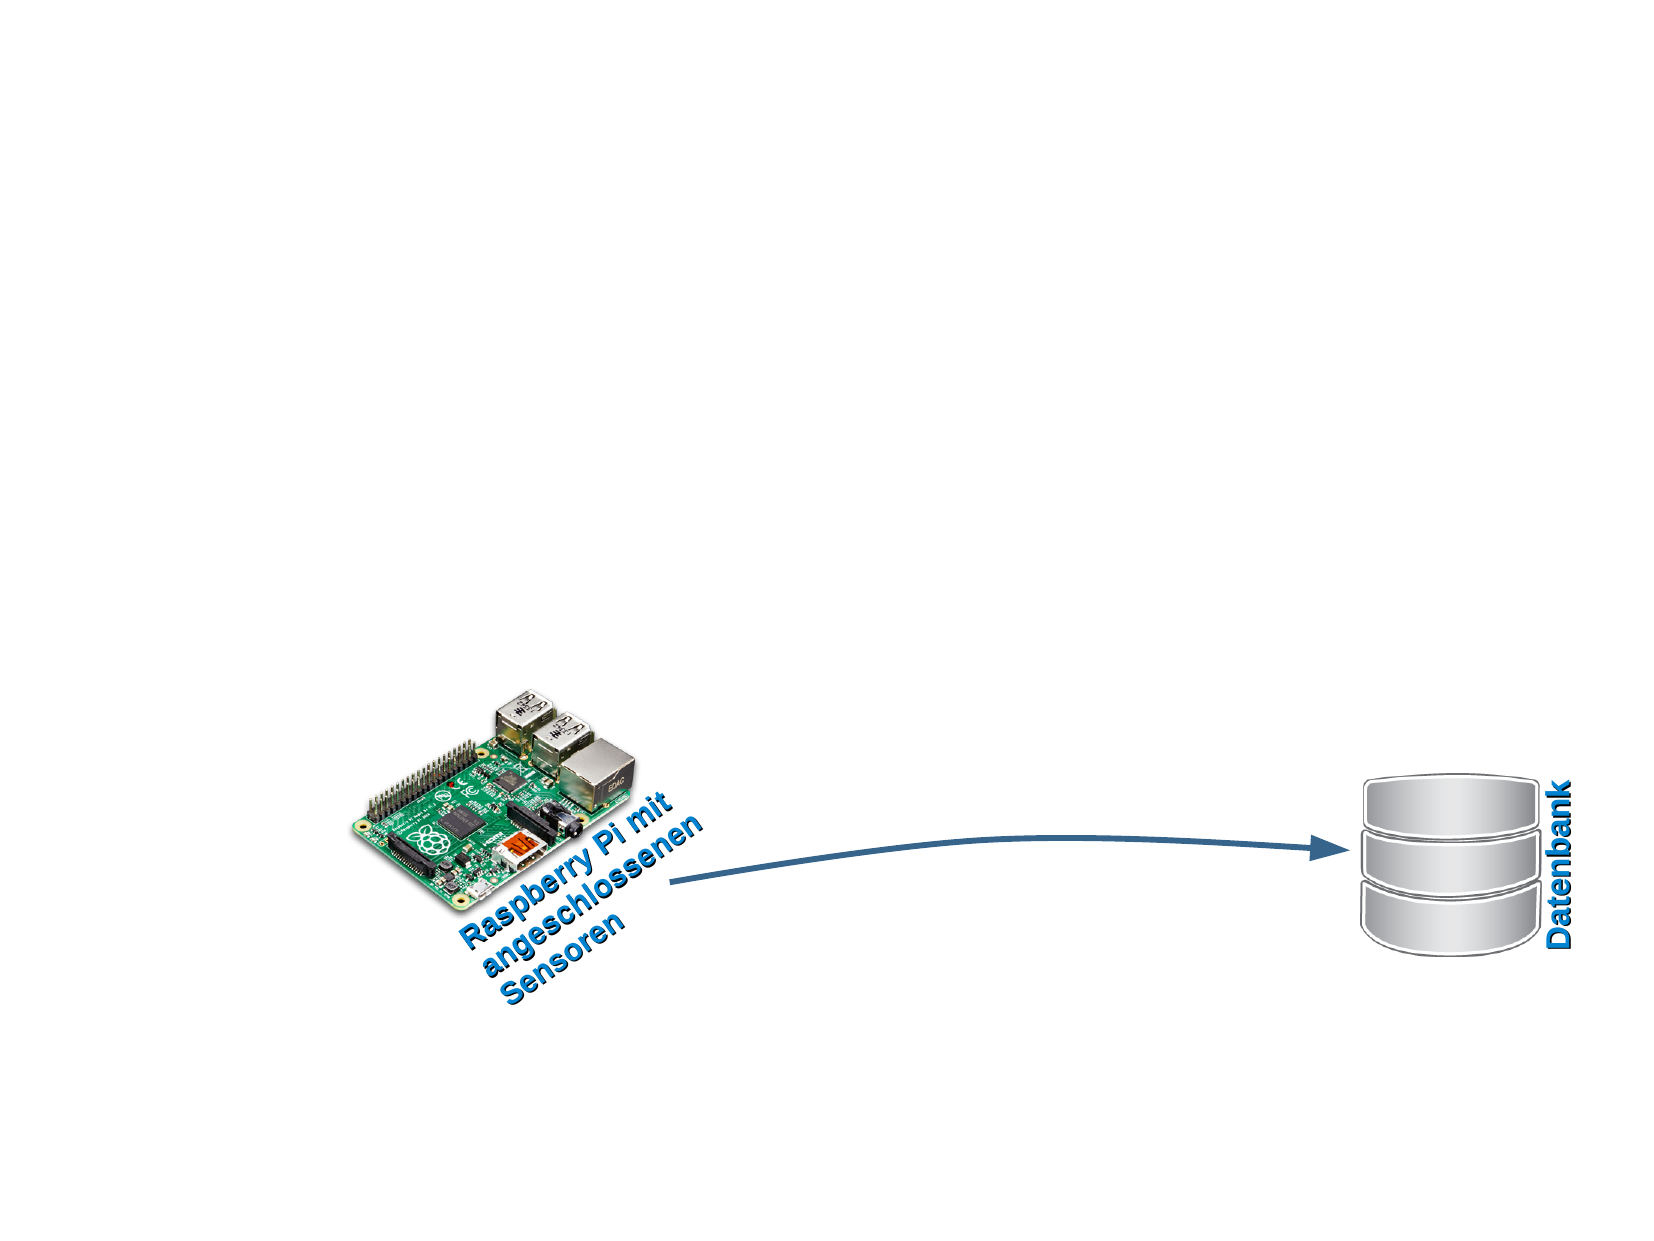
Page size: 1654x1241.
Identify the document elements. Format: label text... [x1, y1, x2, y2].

text_box Raspberry Pi mit angeschlossenen Sensoren [436, 751, 783, 1063]
picture [340, 668, 645, 946]
text_box Datenbank [1532, 765, 1584, 965]
picture [1360, 773, 1532, 957]
